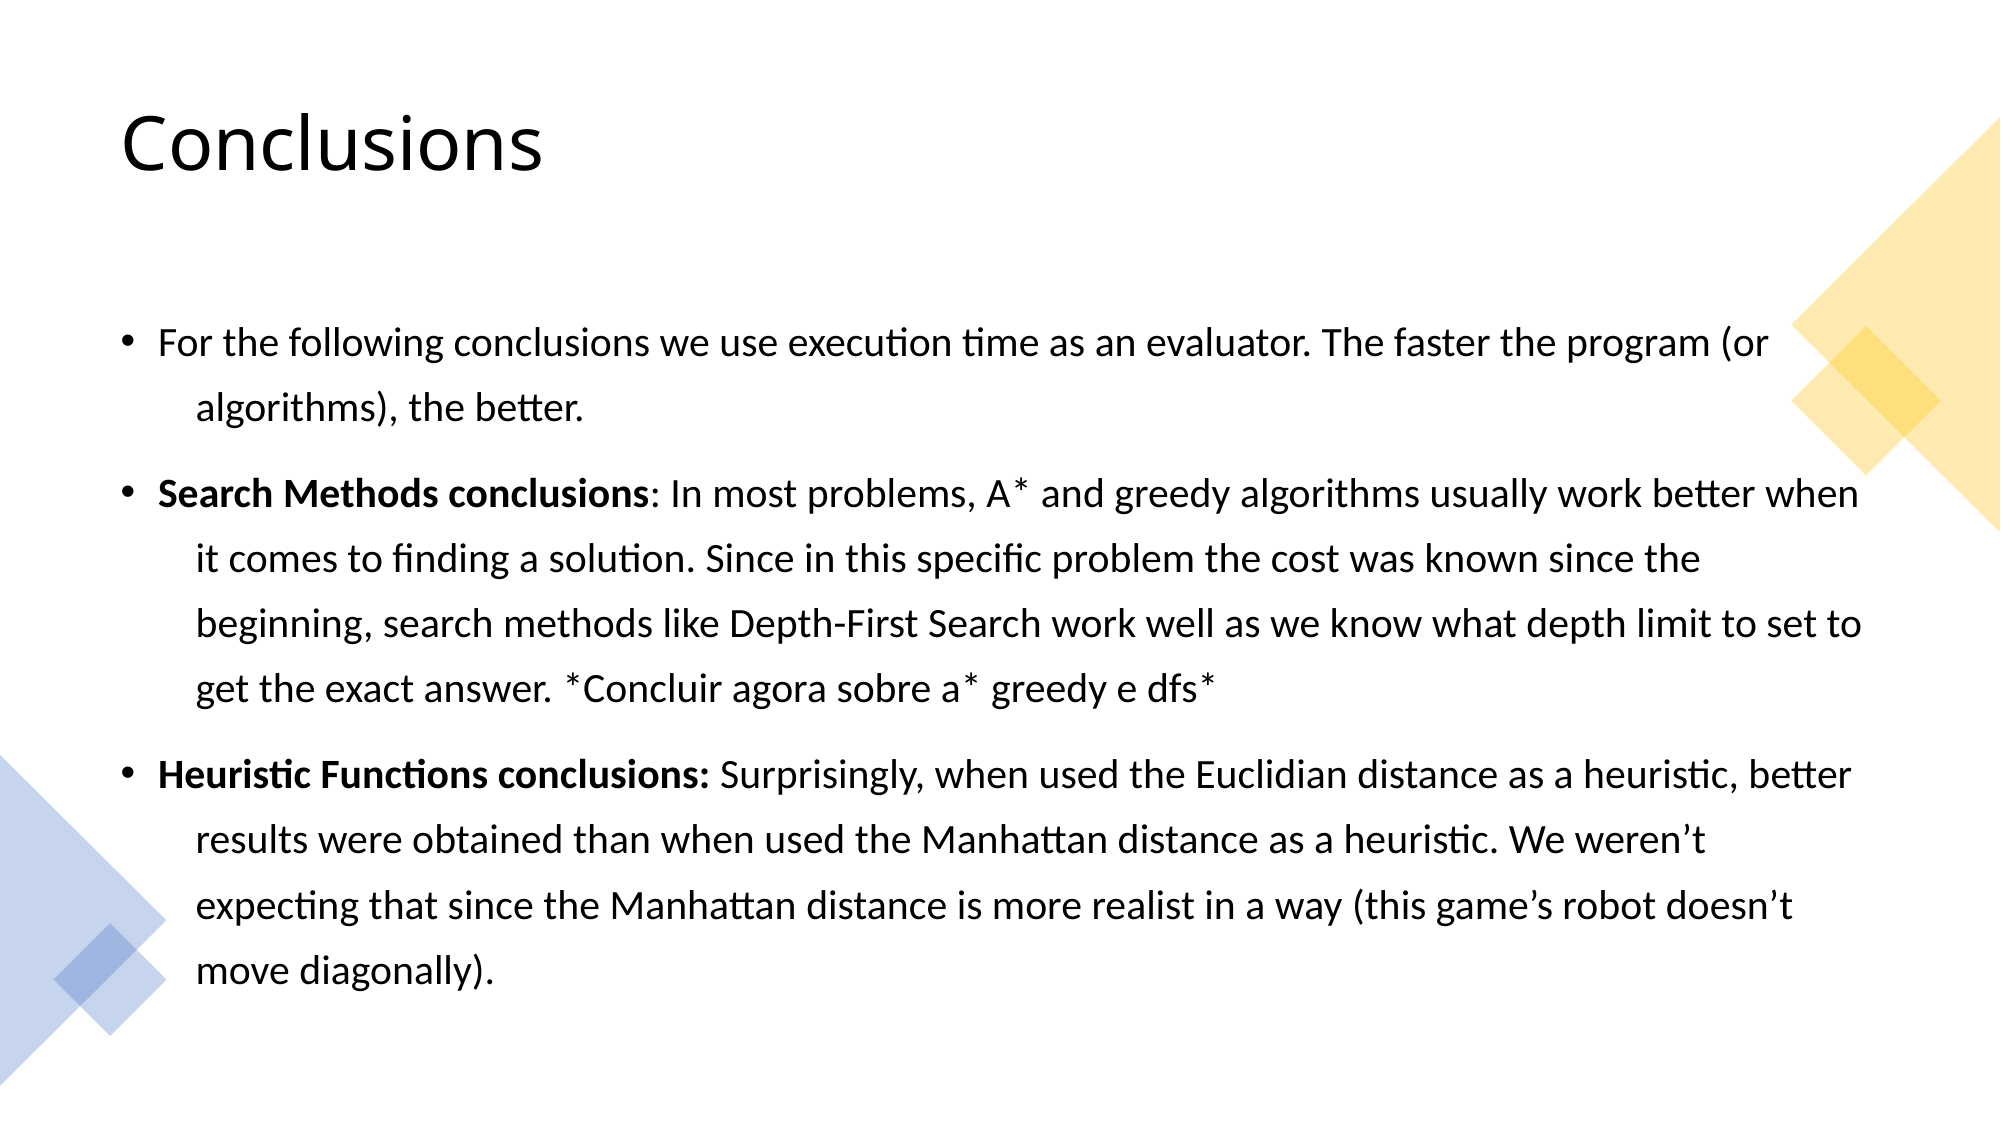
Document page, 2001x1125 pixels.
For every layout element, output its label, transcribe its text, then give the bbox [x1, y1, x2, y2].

list For the following conclusions we use execution time as an evaluator. The faster the program (or algorithms), the better. Search Methods conclusions: In most problems, A* and greedy algorithms usually work better when it comes to finding a solution. Since in this specific problem the cost was known since the beginning, search methods like Depth-First Search work well as we know what depth limit to set to get the exact answer. *Concluir agora sobre a* greedy e dfs* Heuristic Functions conclusions: Surprisingly, when used the Euclidian distance as a heuristic, better results were obtained than when used the Manhattan distance as a heuristic. We weren’t expecting that since the Manhattan distance is more realist in a way (this game’s robot doesn’t move diagonally). [105, 292, 1895, 1014]
title Conclusions [105, 52, 1895, 240]
text_box [0, 0, 2000, 1125]
